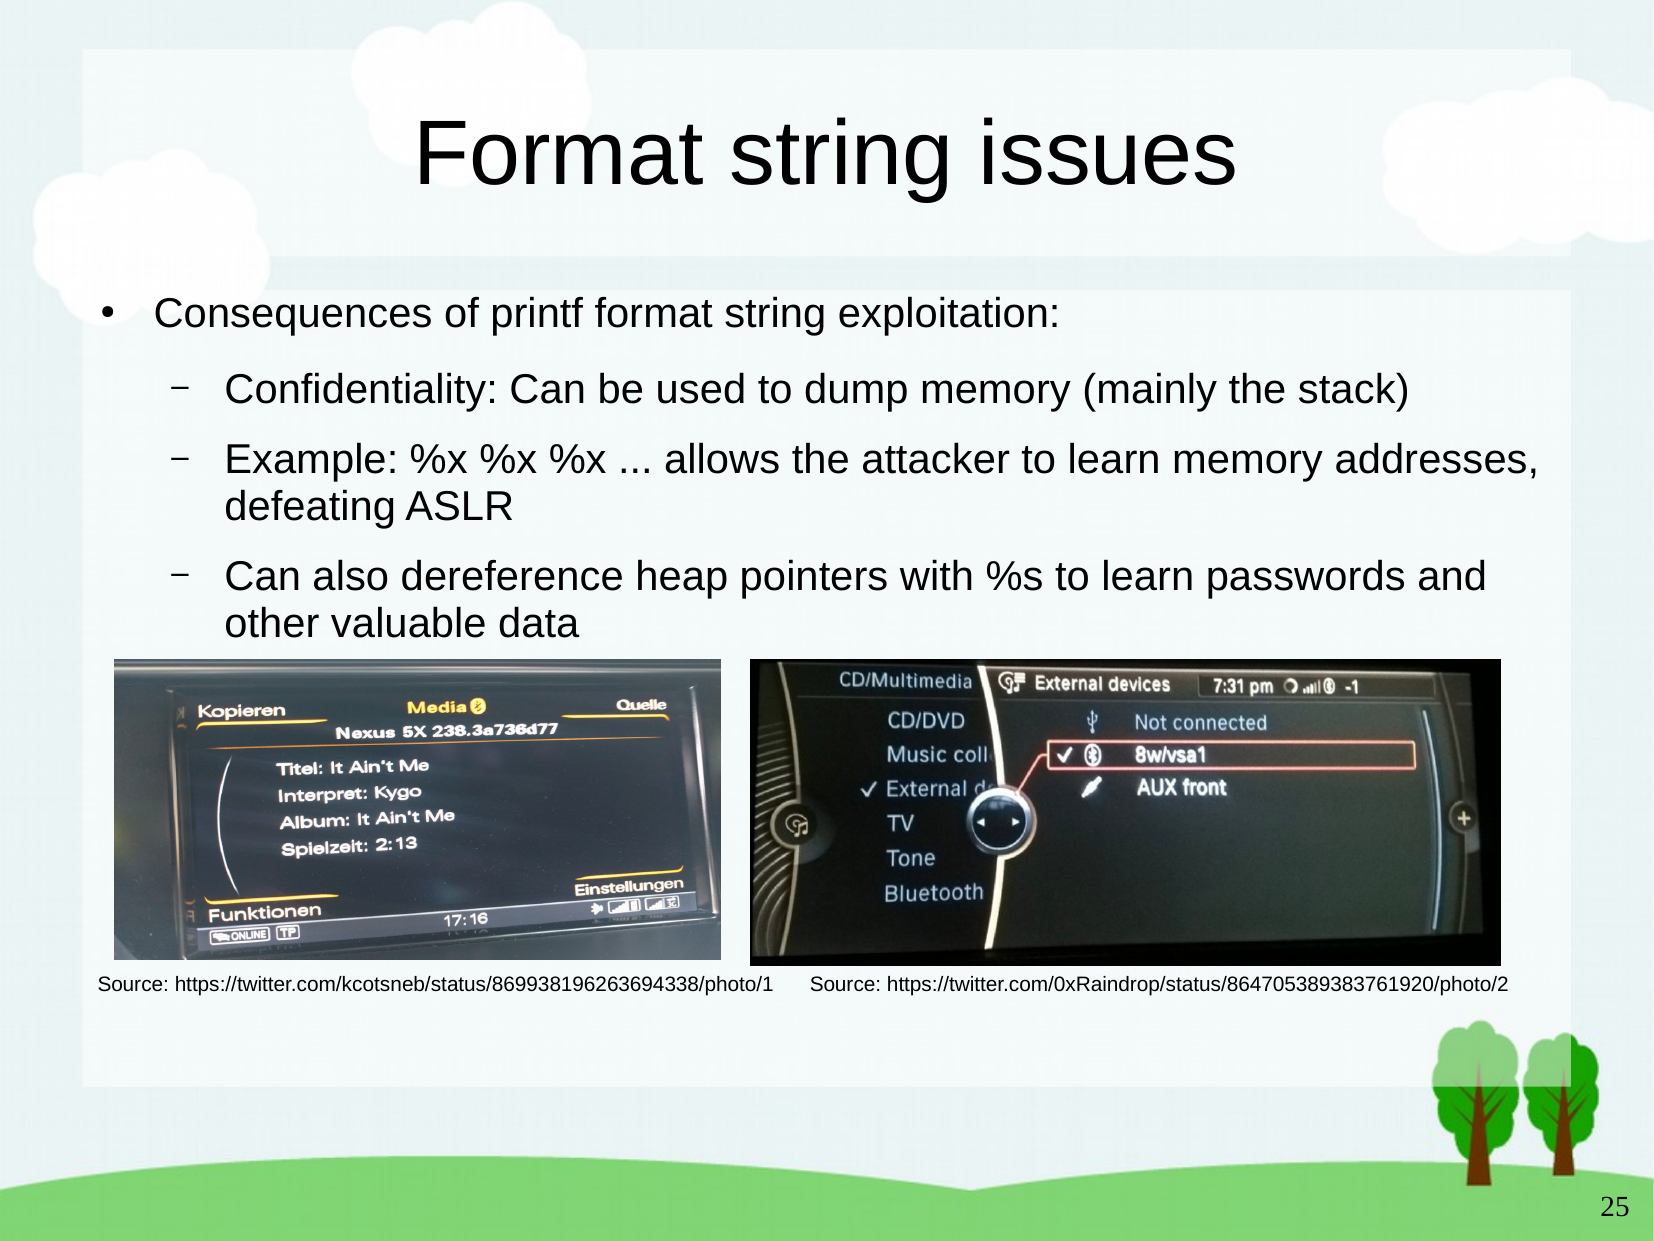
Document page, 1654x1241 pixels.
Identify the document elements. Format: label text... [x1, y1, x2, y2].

text_box Source: https://twitter.com/0xRaindrop/status/864705389383761920/photo/2 [795, 965, 1531, 1027]
text_box Source: https://twitter.com/kcotsneb/status/869938196263694338/photo/1 [82, 965, 789, 1004]
picture [0, 0, 1654, 1241]
list Consequences of printf format string exploitation: Confidentiality: Can be used to dump memory (mainly the stack) Example: %x %x %x ... allows the attacker to learn memory addresses, defeating ASLR Can also dereference heap pointers with %s to learn passwords and other valuable data [82, 290, 1571, 1087]
title Format string issues [82, 49, 1571, 257]
